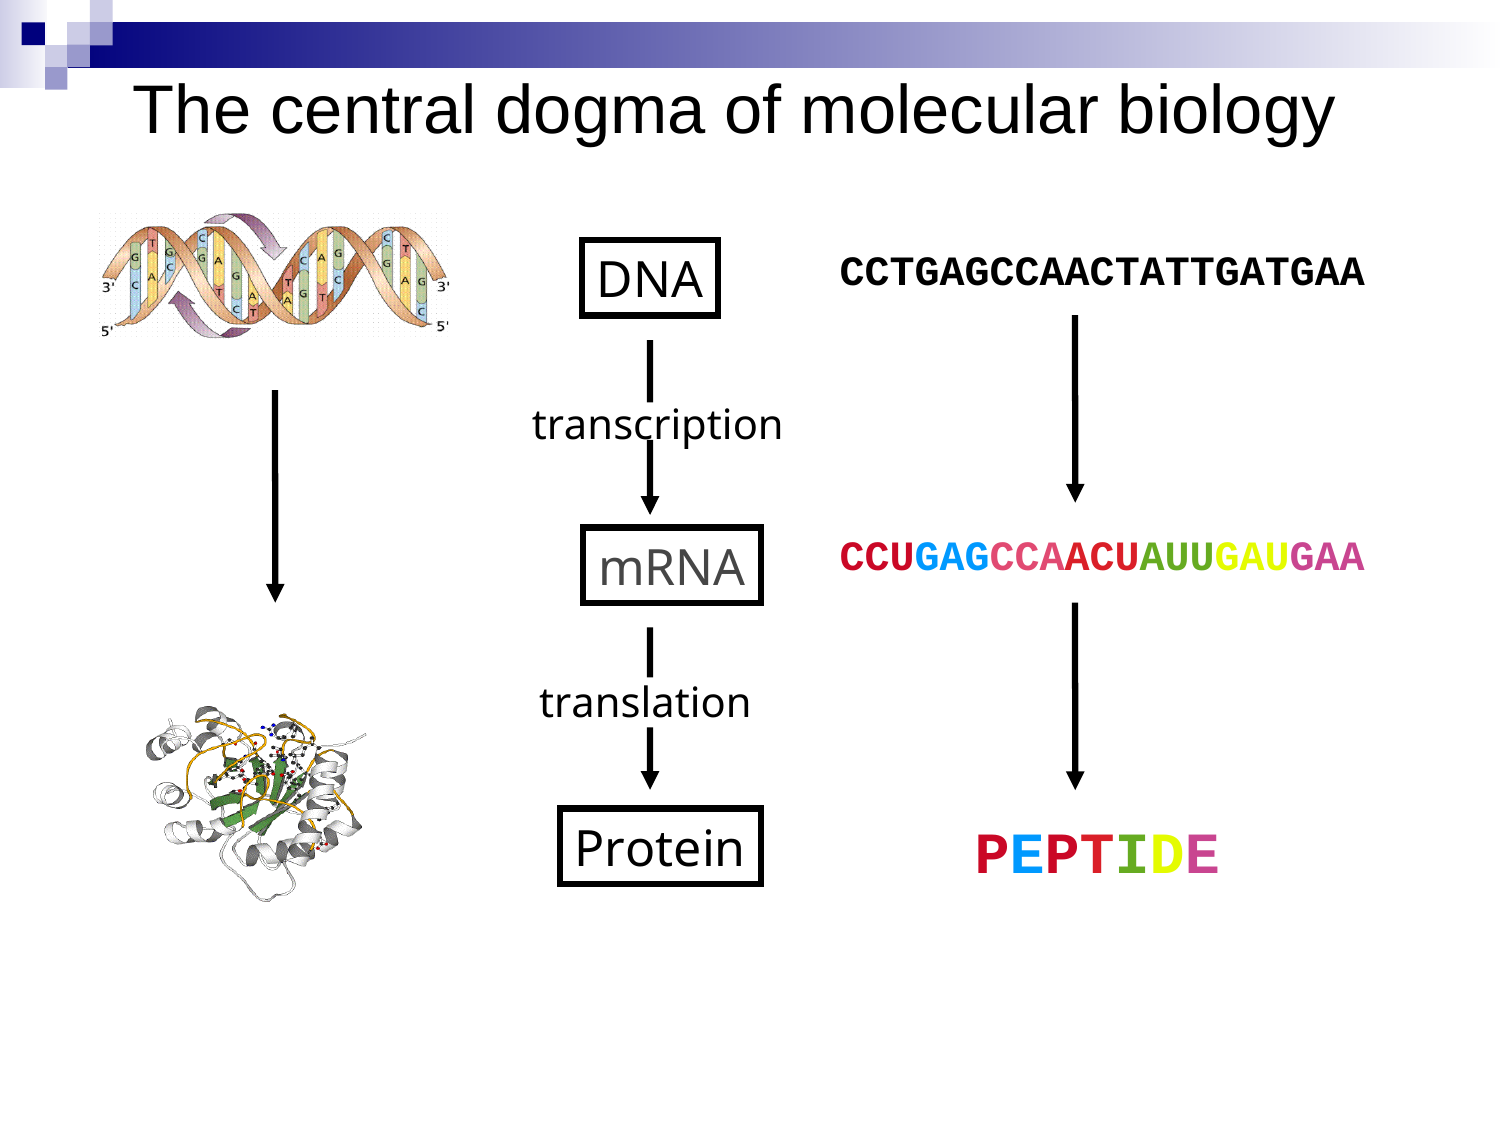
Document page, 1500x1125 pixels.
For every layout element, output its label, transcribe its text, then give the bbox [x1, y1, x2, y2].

text_box PEPTIDE [959, 807, 1235, 894]
picture [99, 212, 451, 339]
text_box mRNA [583, 527, 761, 603]
text_box translation [524, 667, 767, 734]
text_box DNA [582, 240, 719, 316]
text_box transcription [517, 390, 799, 456]
text_box CCUGAGCCAACUAUUGAUGAA [824, 520, 1380, 587]
title The central dogma of molecular biology [118, 37, 1375, 163]
text_box CCTGAGCCAACTATTGATGAA [824, 235, 1380, 302]
text_box Protein [559, 808, 762, 885]
picture [137, 690, 376, 913]
